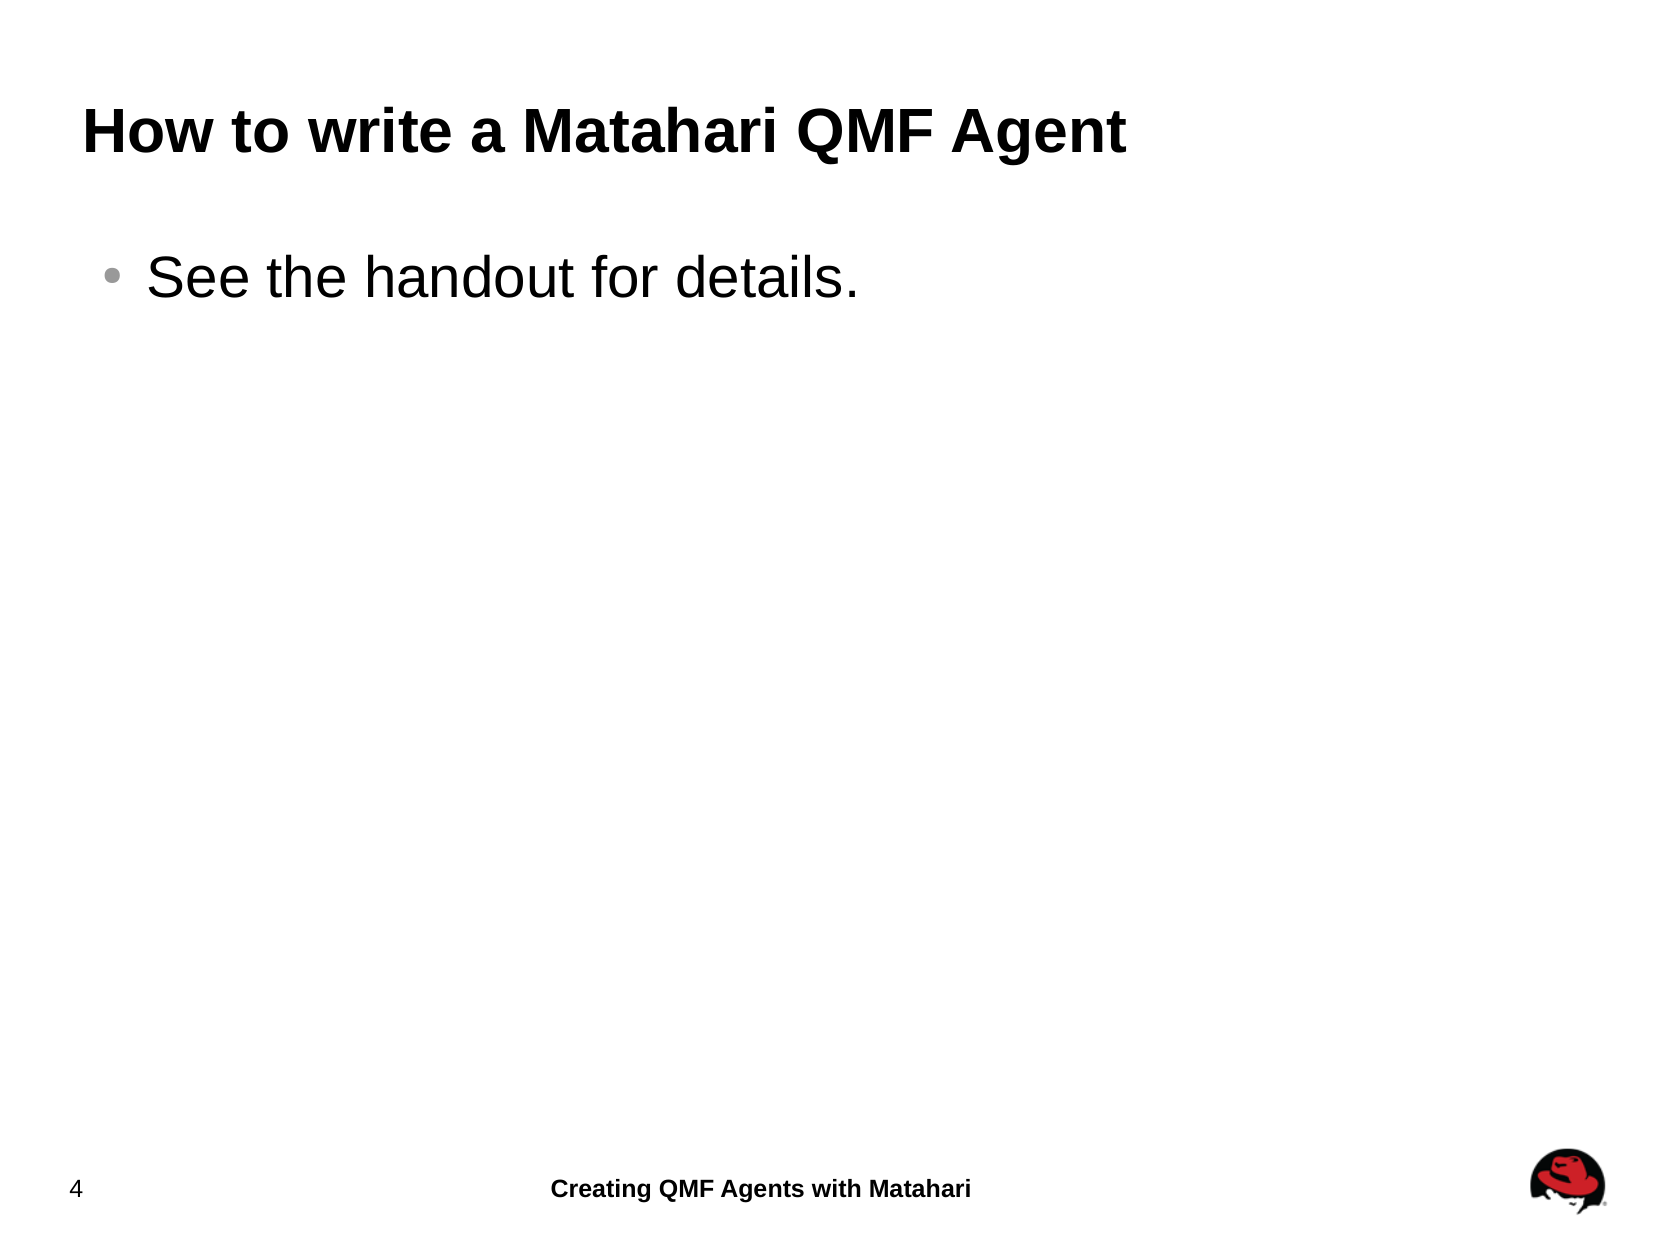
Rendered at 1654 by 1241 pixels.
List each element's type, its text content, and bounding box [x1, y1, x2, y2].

picture [1529, 1146, 1613, 1224]
list See the handout for details. [86, 244, 1576, 1039]
title How to write a Matahari QMF Agent [82, 37, 1571, 226]
